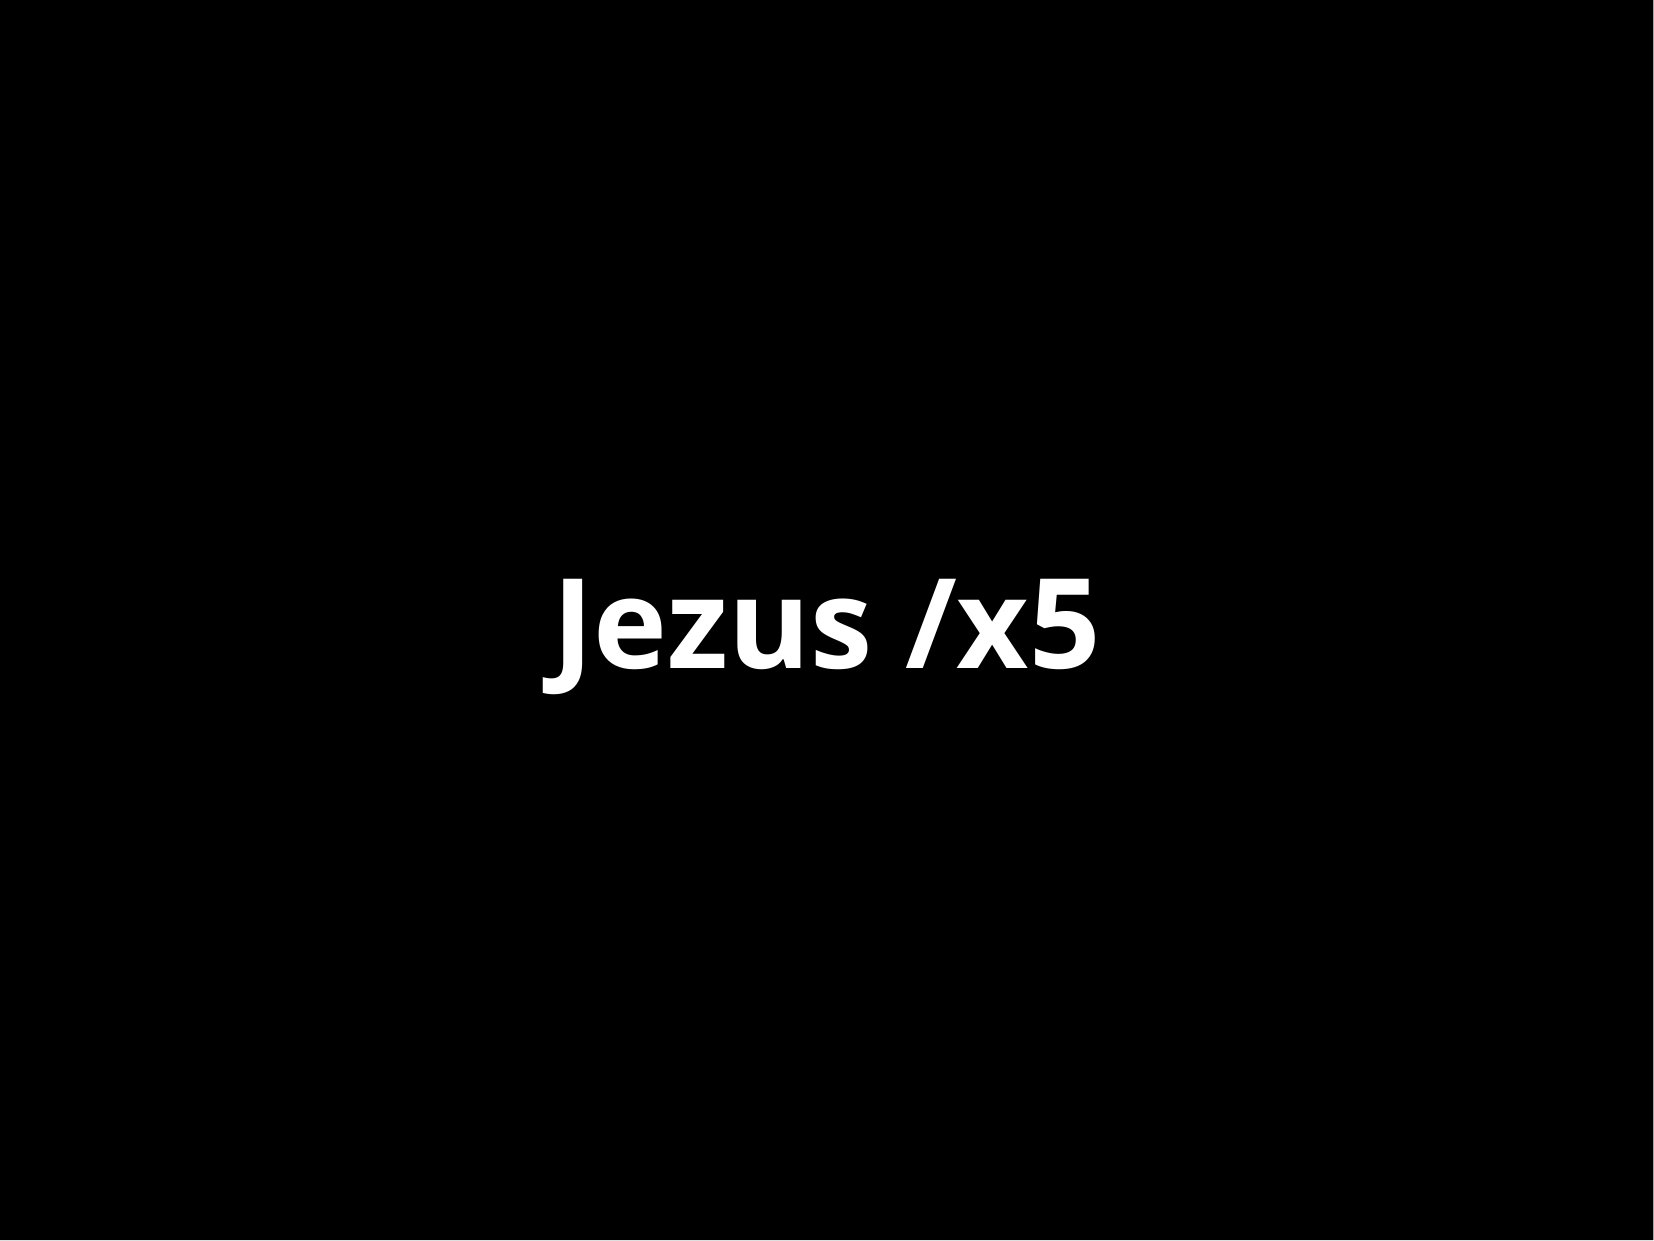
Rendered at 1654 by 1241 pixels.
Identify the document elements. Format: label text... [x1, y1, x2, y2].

title Jezus /x5 [0, 0, 1654, 1241]
